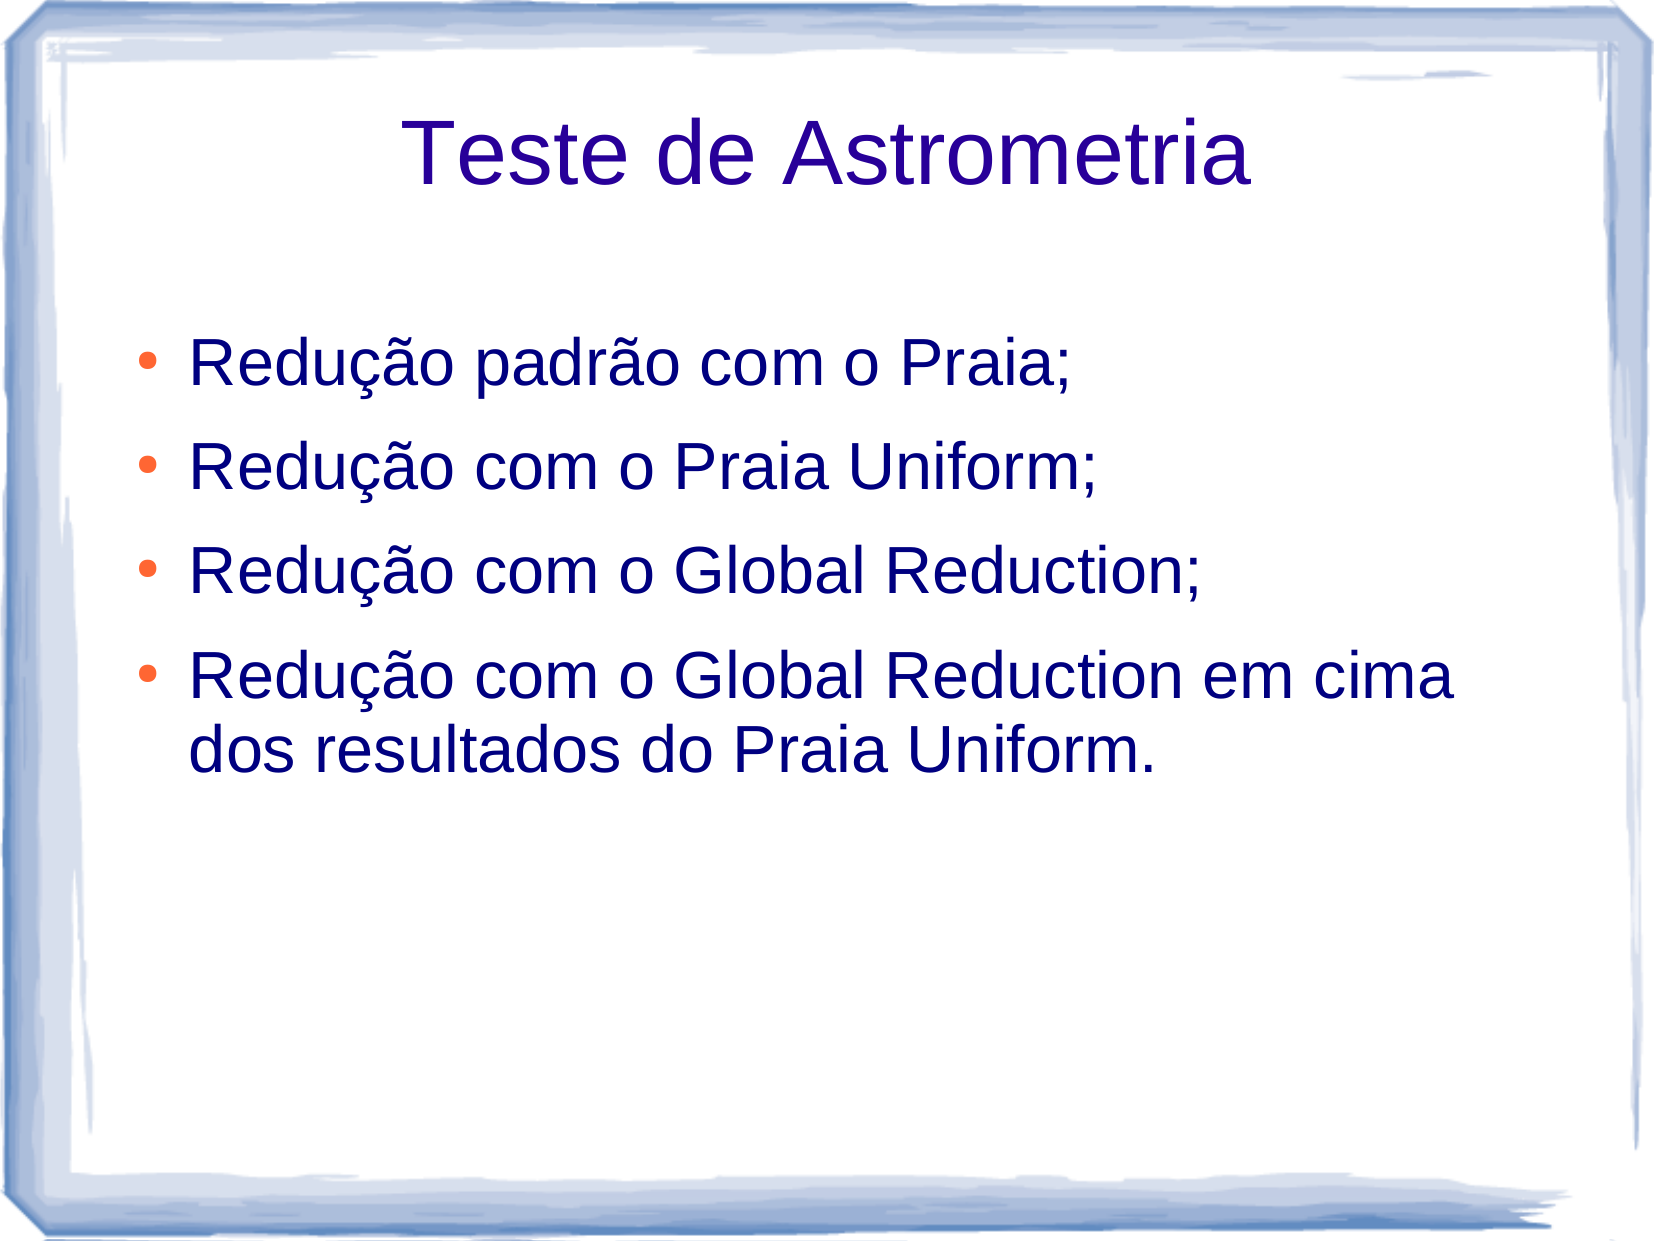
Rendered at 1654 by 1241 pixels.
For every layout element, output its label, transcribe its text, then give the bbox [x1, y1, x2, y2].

title Teste de Astrometria [82, 49, 1571, 257]
list Redução padrão com o Praia; Redução com o Praia Uniform; Redução com o Global Reduction; Redução com o Global Reduction em cima dos resultados do Praia Uniform. [118, 324, 1571, 1045]
picture [0, 0, 1654, 1241]
